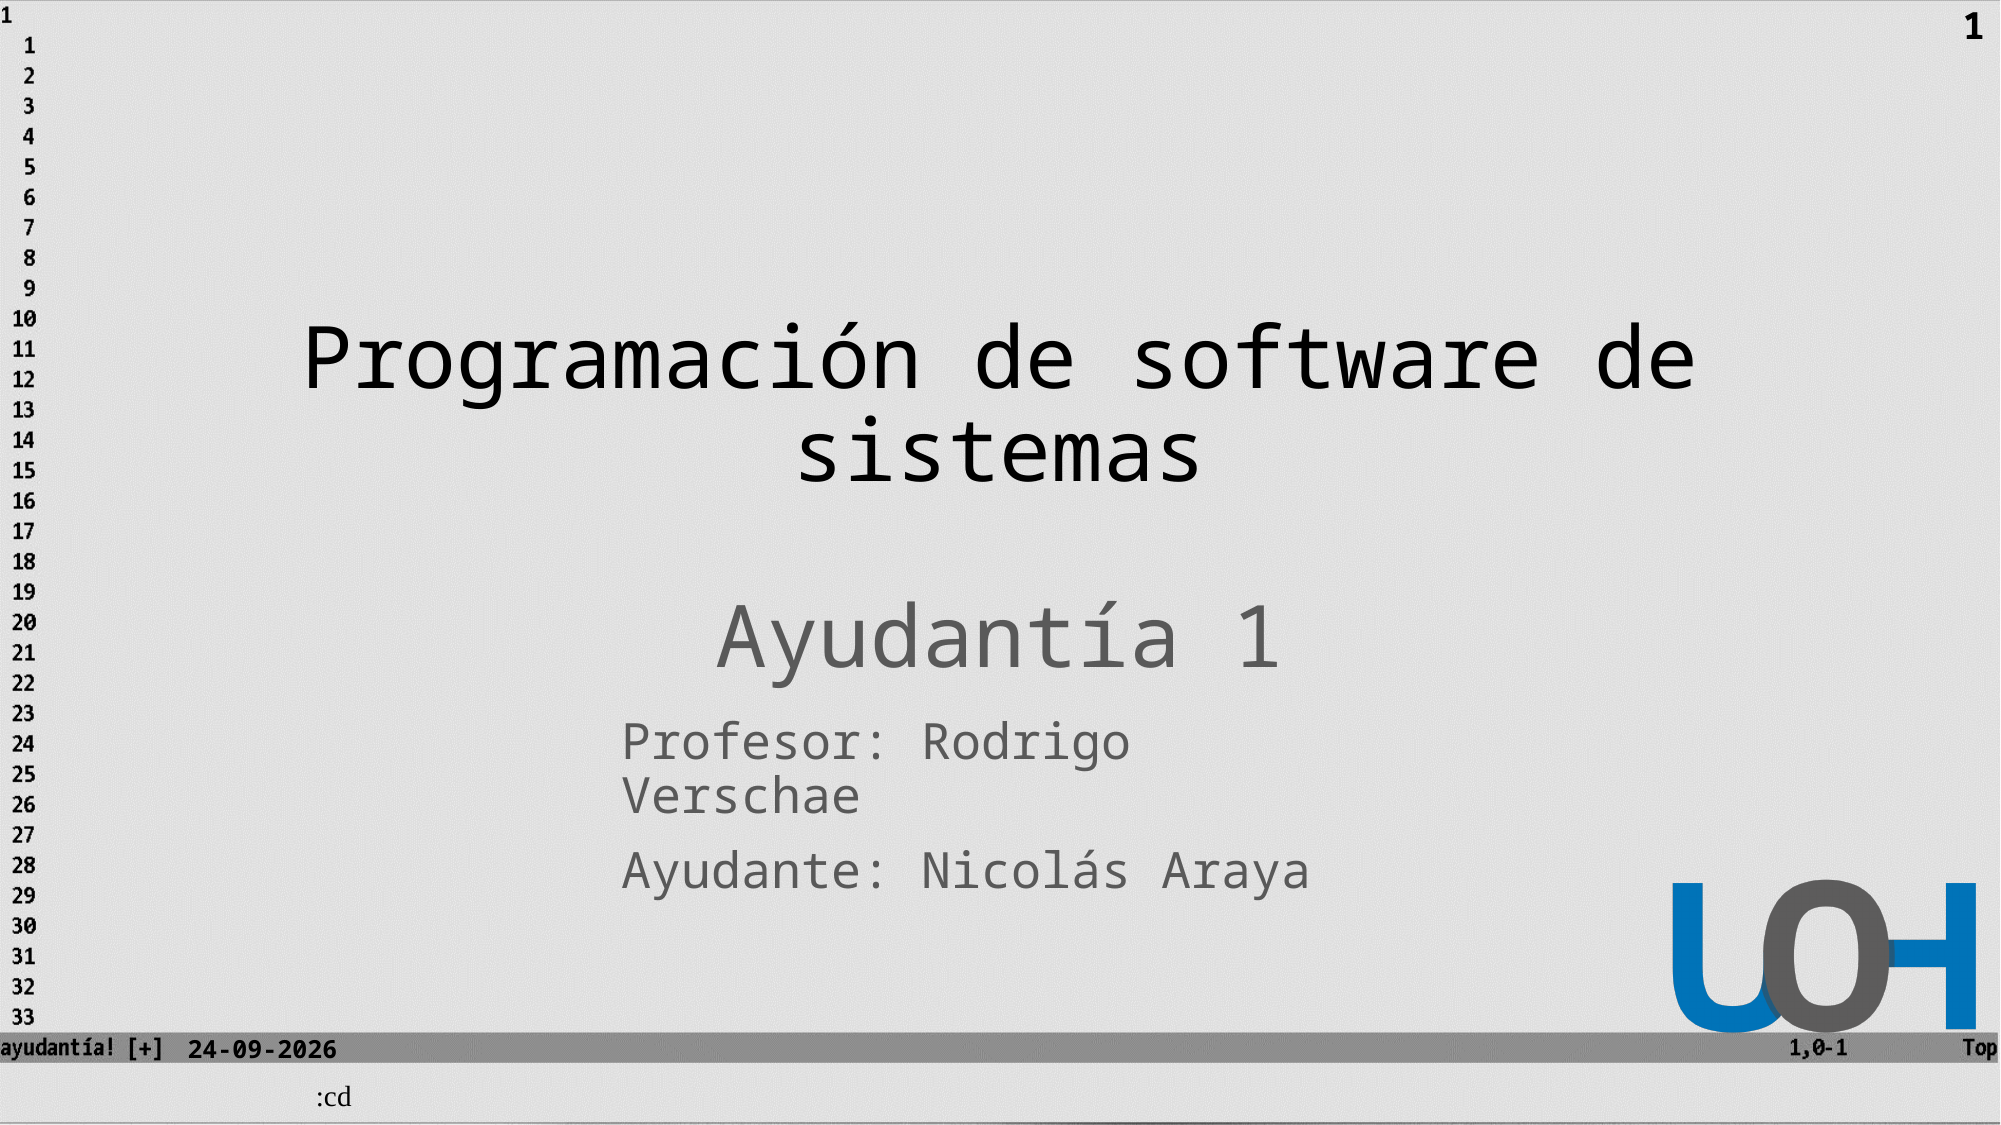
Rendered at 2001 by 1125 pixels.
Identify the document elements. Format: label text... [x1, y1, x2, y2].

picture [0, 0, 2001, 1125]
subtitle Profesor: Rodrigo Verschae Ayudante: Nicolás Araya [606, 708, 1356, 873]
title Programación de software de sistemas Ayudantía 1 [249, 302, 1750, 694]
